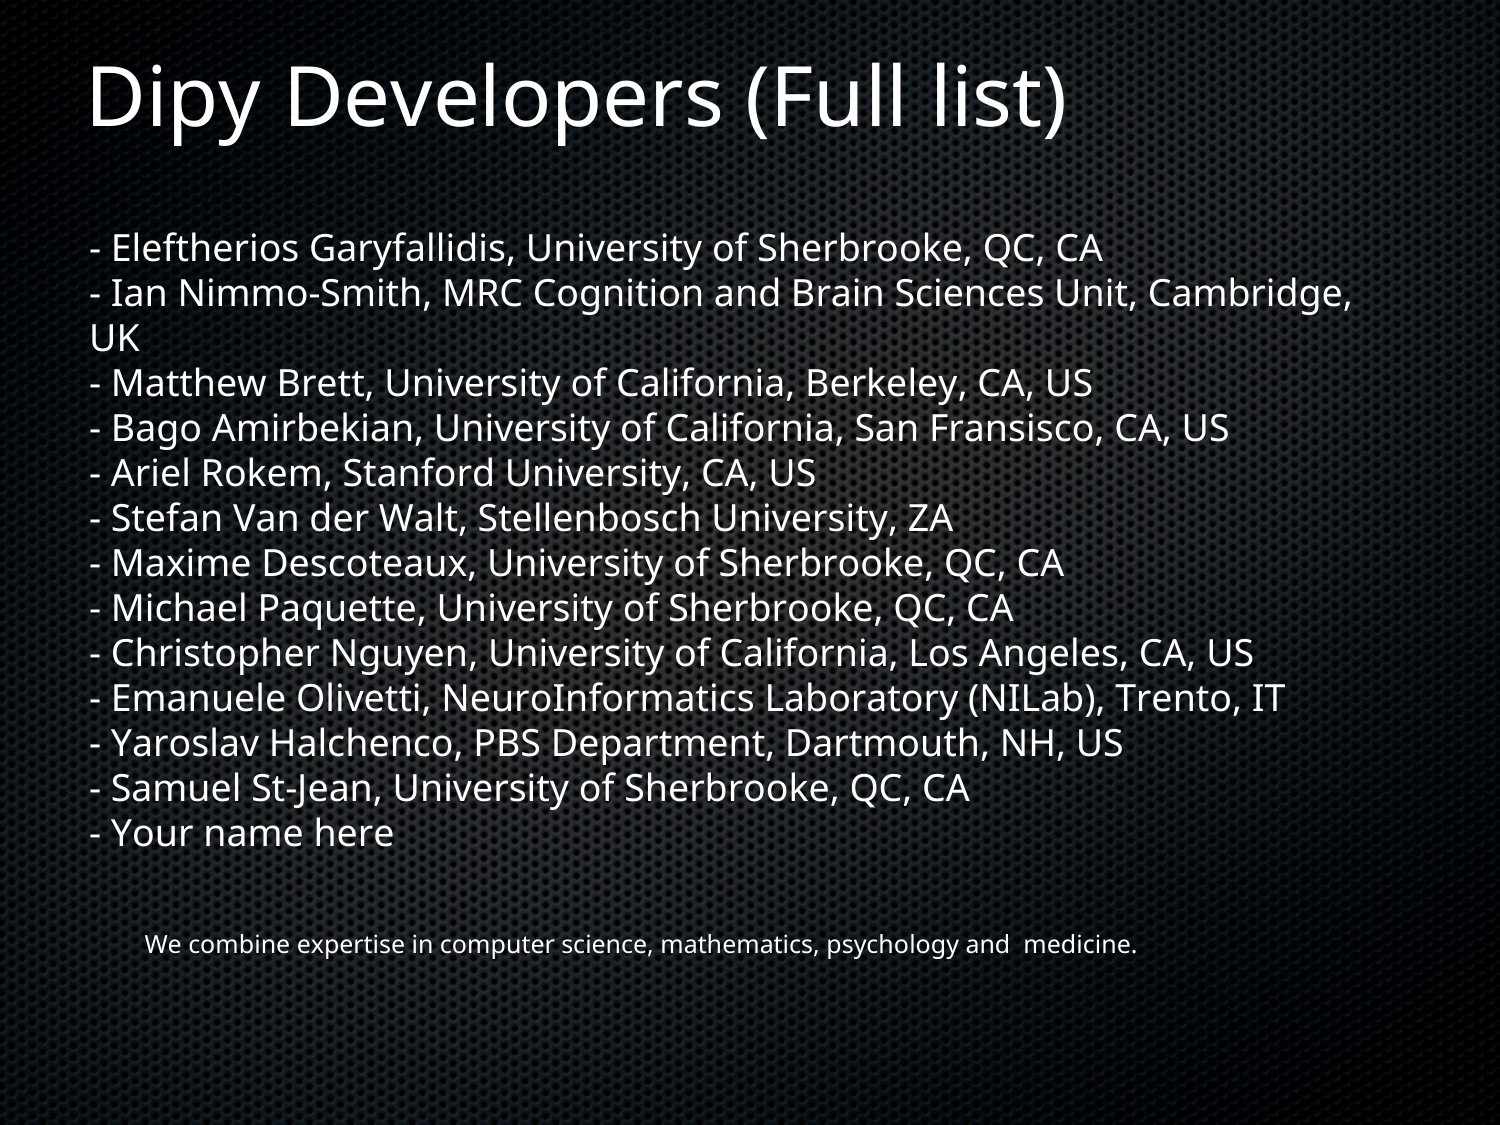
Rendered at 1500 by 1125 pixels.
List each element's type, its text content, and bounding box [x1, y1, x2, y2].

text_box We combine expertise in computer science, mathematics, psychology and medicine. [129, 921, 1232, 967]
text_box - Eleftherios Garyfallidis, University of Sherbrooke, QC, CA - Ian Nimmo-Smith, MRC Cognition and Brain Sciences Unit, Cambridge, UK - Matthew Brett, University of California, Berkeley, CA, US - Bago Amirbekian, University of California, San Fransisco, CA, US - Ariel Rokem, Stanford University, CA, US - Stefan Van der Walt, Stellenbosch University, ZA - Maxime Descoteaux, University of Sherbrooke, QC, CA - Michael Paquette, University of Sherbrooke, QC, CA - Christopher Nguyen, University of California, Los Angeles, CA, US - Emanuele Olivetti, NeuroInformatics Laboratory (NILab), Trento, IT - Yaroslav Halchenco, PBS Department, Dartmouth, NH, US - Samuel St-Jean, University of Sherbrooke, QC, CA - Your name here [74, 145, 1394, 1023]
text_box Dipy Developers (Full list) [70, 35, 1176, 151]
picture [0, 0, 1500, 1125]
